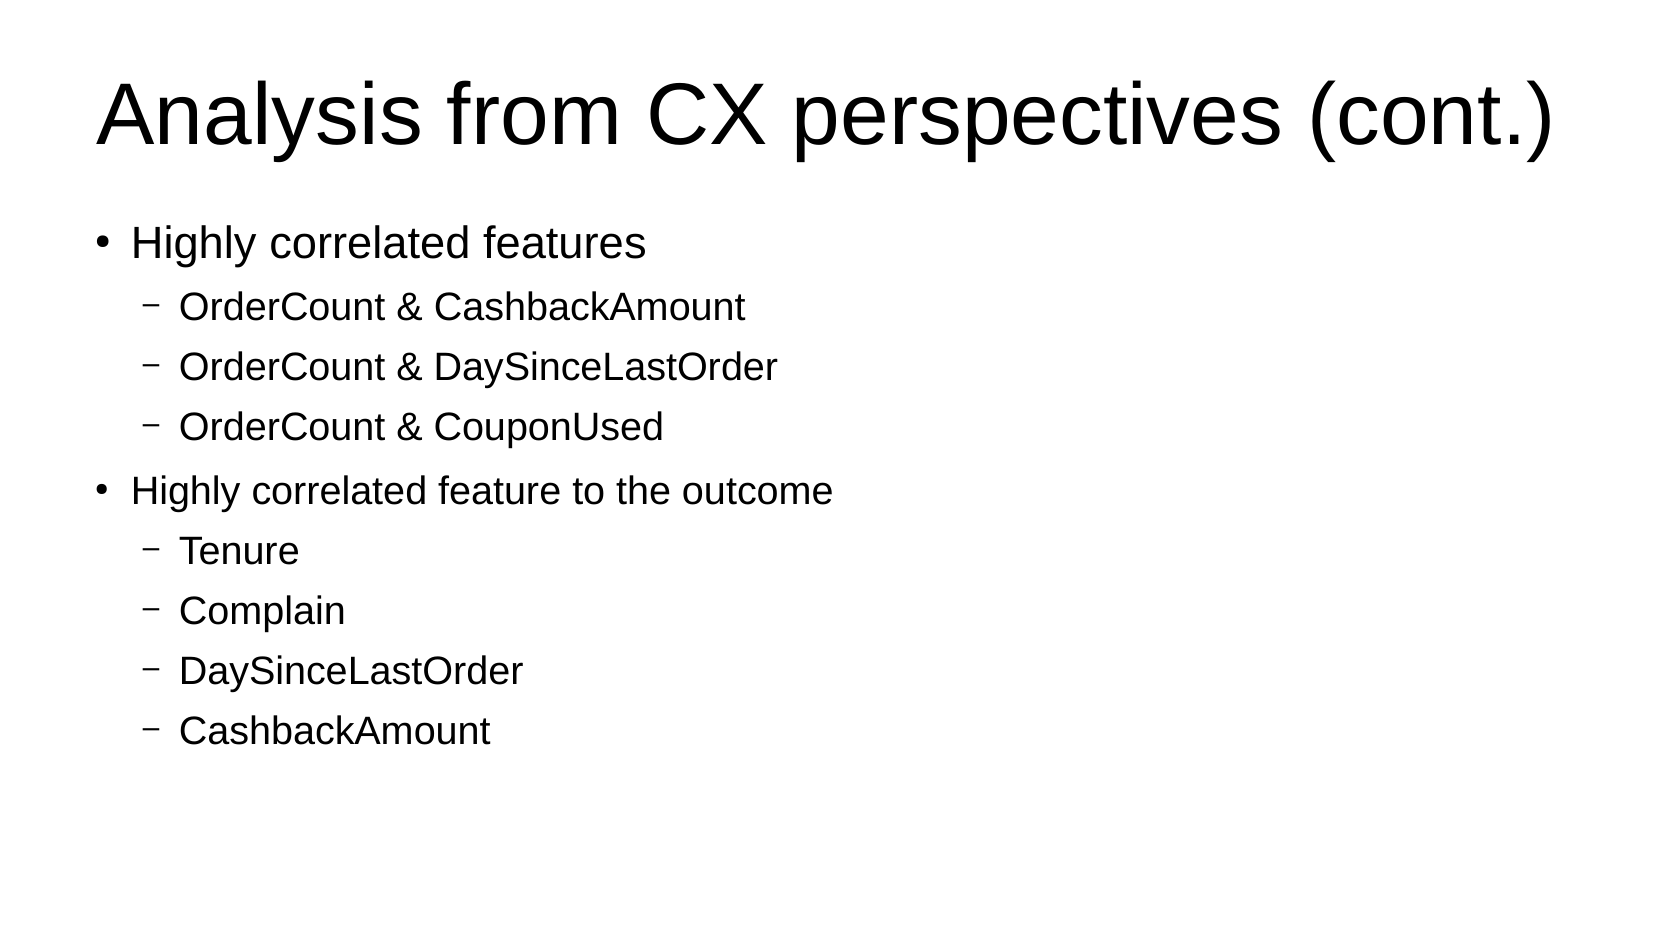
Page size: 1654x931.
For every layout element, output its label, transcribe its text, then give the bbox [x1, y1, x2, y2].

list Highly correlated features OrderCount & CashbackAmount OrderCount & DaySinceLastOrder OrderCount & CouponUsed Highly correlated feature to the outcome Tenure Complain DaySinceLastOrder CashbackAmount [82, 217, 1571, 758]
title Analysis from CX perspectives (cont.) [82, 37, 1571, 193]
